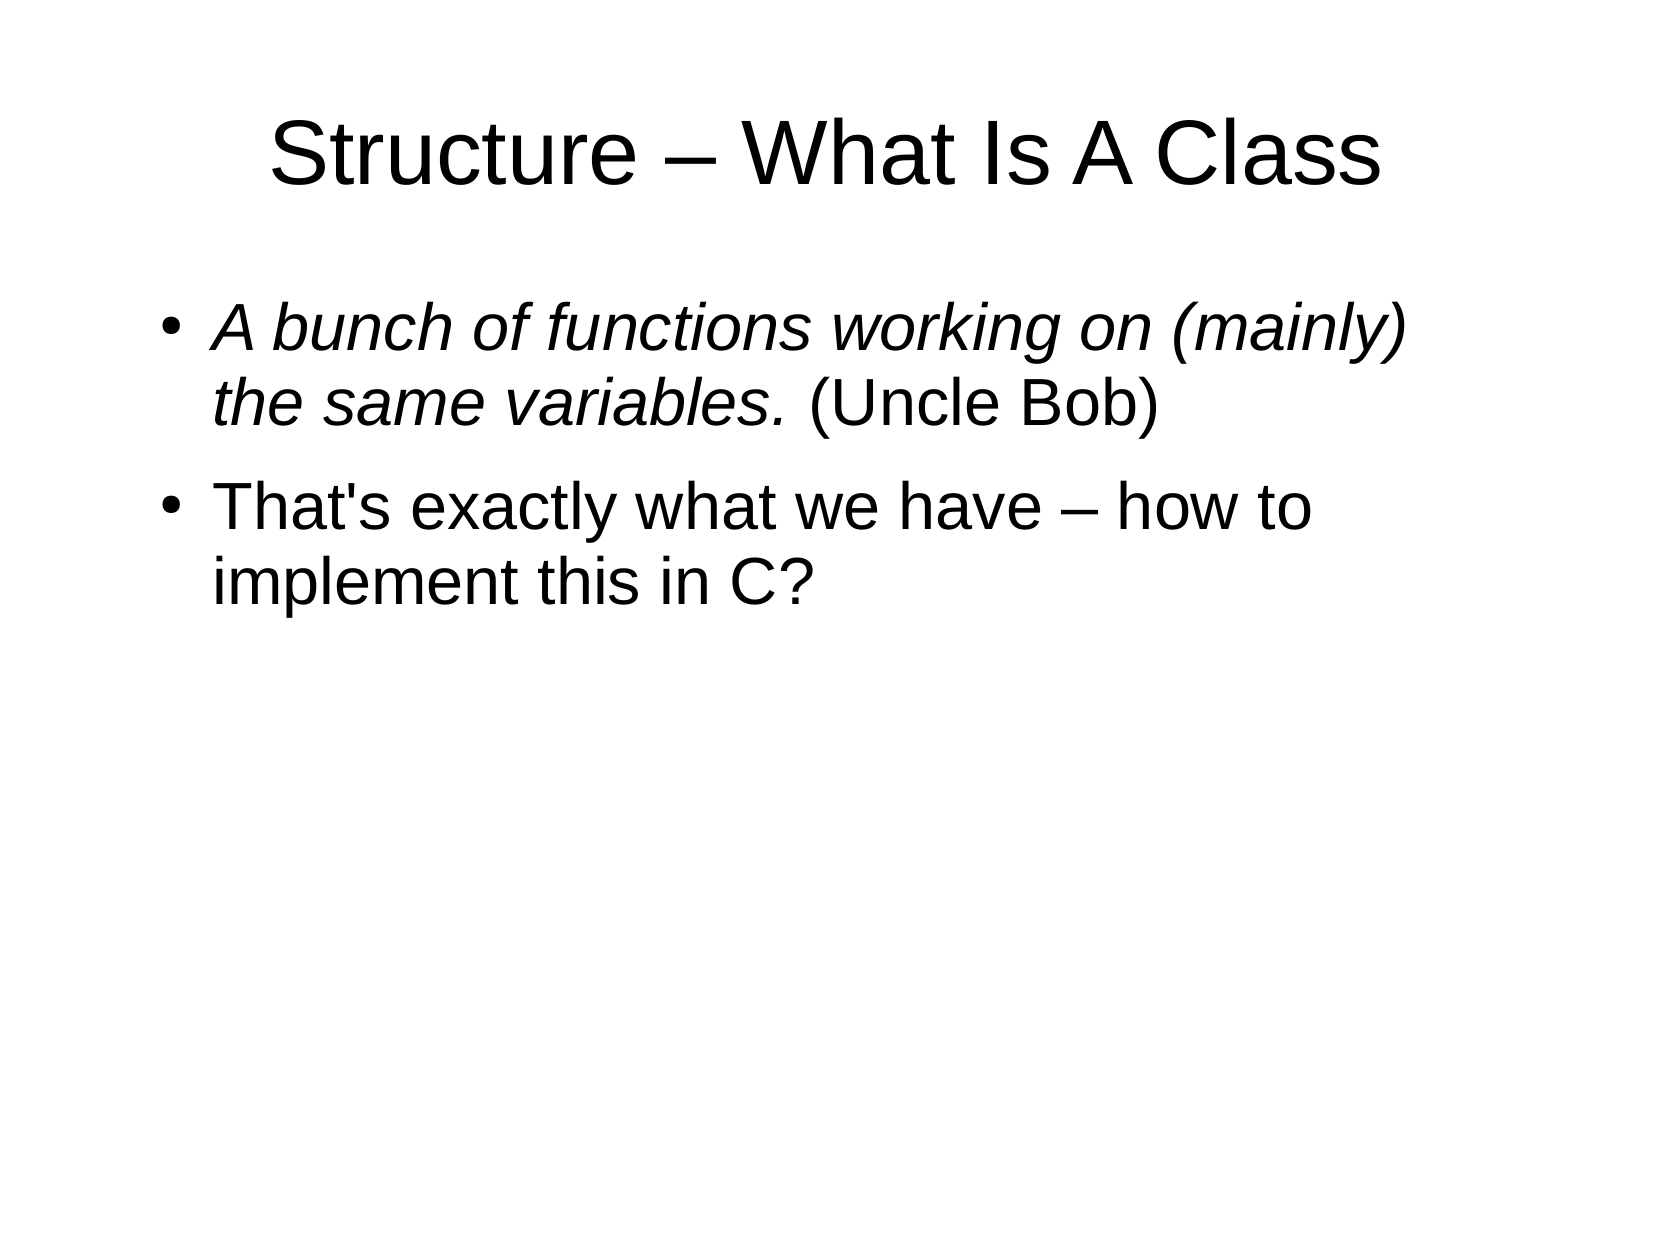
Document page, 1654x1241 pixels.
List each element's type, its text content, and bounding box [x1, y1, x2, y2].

list A bunch of functions working on (mainly) the same variables. (Uncle Bob) That's exactly what we have – how to implement this in C? [141, 290, 1501, 1010]
title Structure – What Is A Class [82, 49, 1571, 257]
